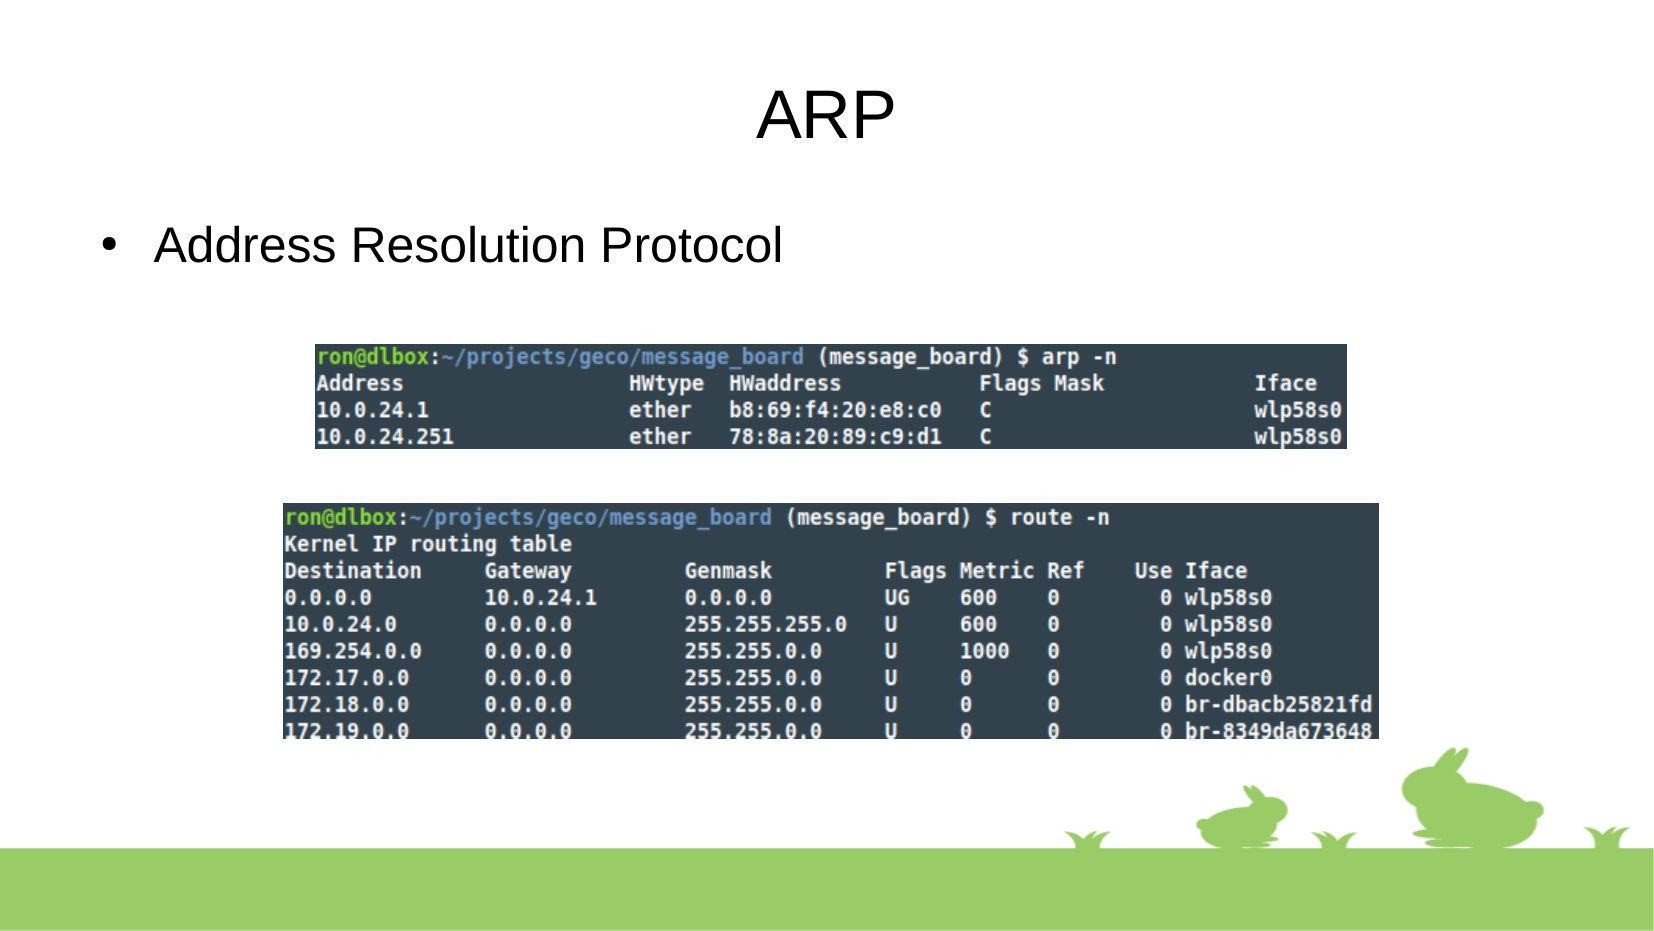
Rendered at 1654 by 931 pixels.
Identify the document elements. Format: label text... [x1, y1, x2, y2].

picture [0, 0, 1654, 931]
title ARP [82, 37, 1571, 193]
list Address Resolution Protocol [82, 217, 1571, 758]
